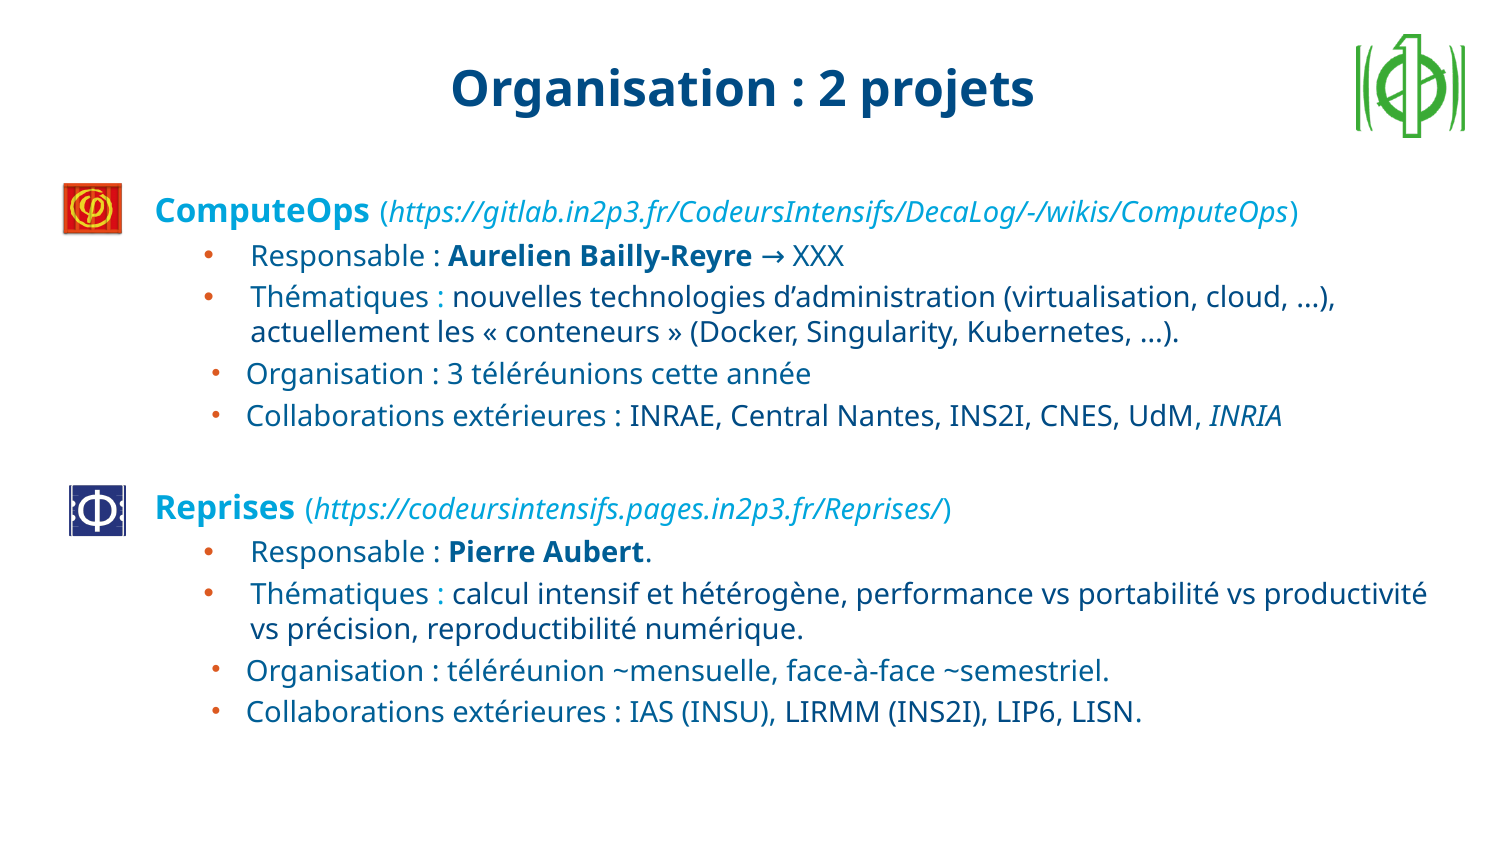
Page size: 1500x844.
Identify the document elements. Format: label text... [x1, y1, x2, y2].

text_box Organisation : 2 projets [34, 35, 1356, 138]
picture [1356, 34, 1465, 138]
picture [67, 483, 128, 538]
text_box ComputeOps (https://gitlab.in2p3.fr/CodeursIntensifs/DecaLog/-/wikis/ComputeOps) Responsable : Aurelien Bailly-Reyre → XXX Thématiques : nouvelles technologies d’administration (virtualisation, cloud, …), actuellement les « conteneurs » (Docker, Singularity, Kubernetes, …). Organisation : 3 téléréunions cette année Collaborations extérieures : INRAE, Central Nantes, INS2I, CNES, UdM, INRIA Reprises (https://codeursintensifs.pages.in2p3.fr/Reprises/) Responsable : Pierre Aubert. Thématiques : calcul intensif et hétérogène, performance vs portabilité vs productivité vs précision, reproductibilité numérique. Organisation : téléréunion ~mensuelle, face-à-face ~semestriel. Collaborations extérieures : IAS (INSU), LIRMM (INS2I), LIP6, LISN. [139, 178, 1455, 808]
picture [58, 175, 128, 241]
